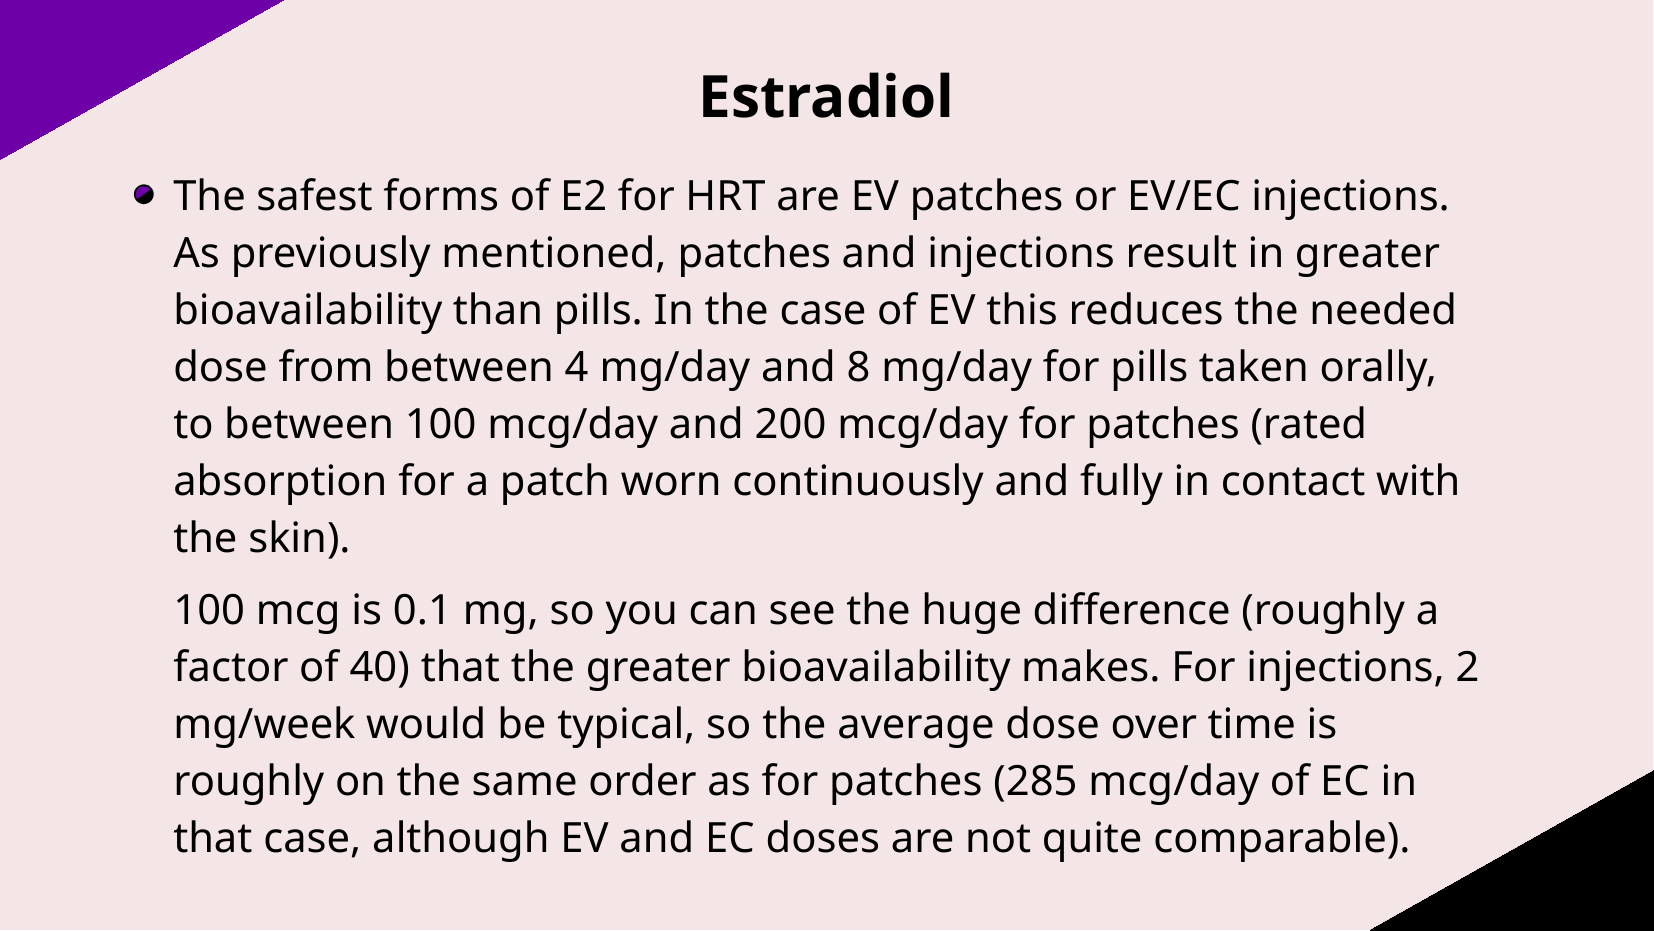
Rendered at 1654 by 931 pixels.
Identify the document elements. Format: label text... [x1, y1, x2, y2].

title Estradiol [82, 35, 1571, 154]
text_box [0, 0, 284, 160]
text_box [1370, 770, 1654, 931]
subtitle The safest forms of E2 for HRT are EV patches or EV/EC injections. As previously mentioned, patches and injections result in greater bioavailability than pills. In the case of EV this reduces the needed dose from between 4 mg/day and 8 mg/day for pills taken orally, to between 100 mcg/day and 200 mcg/day for patches (rated absorption for a patch worn continuously and fully in contact with the skin). 100 mcg is 0.1 mg, so you can see the huge difference (roughly a factor of 40) that the greater bioavailability makes. For injections, 2 mg/week would be typical, so the average dose over time is roughly on the same order as for patches (285 mcg/day of EC in that case, although EV and EC doses are not quite comparable). [132, 141, 1487, 890]
